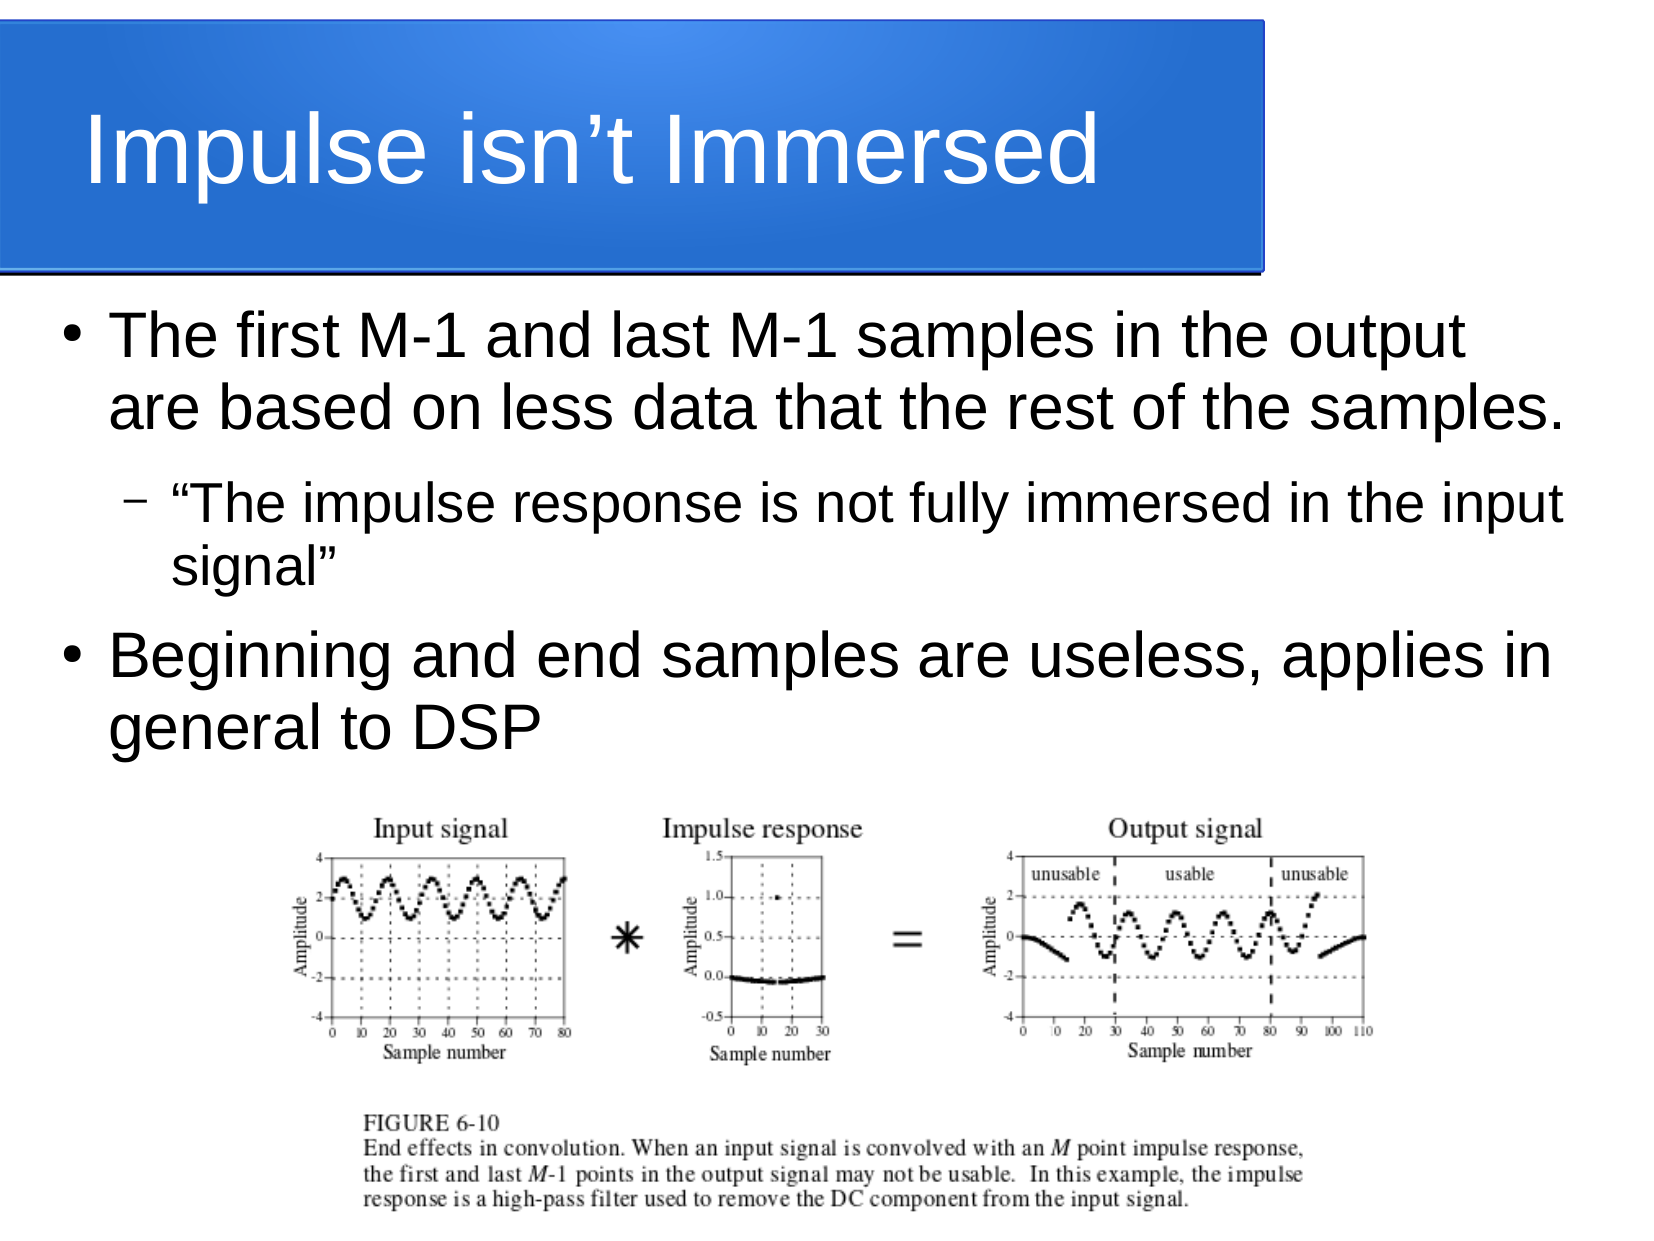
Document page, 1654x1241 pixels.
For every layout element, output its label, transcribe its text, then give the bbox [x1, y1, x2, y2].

picture [225, 779, 1396, 1241]
title Impulse isn’t Immersed [82, 47, 1235, 252]
list The first M-1 and last M-1 samples in the output are based on less data that the rest of the samples. “The impulse response is not fully immersed in the input signal” Beginning and end samples are useless, applies in general to DSP [45, 299, 1571, 840]
